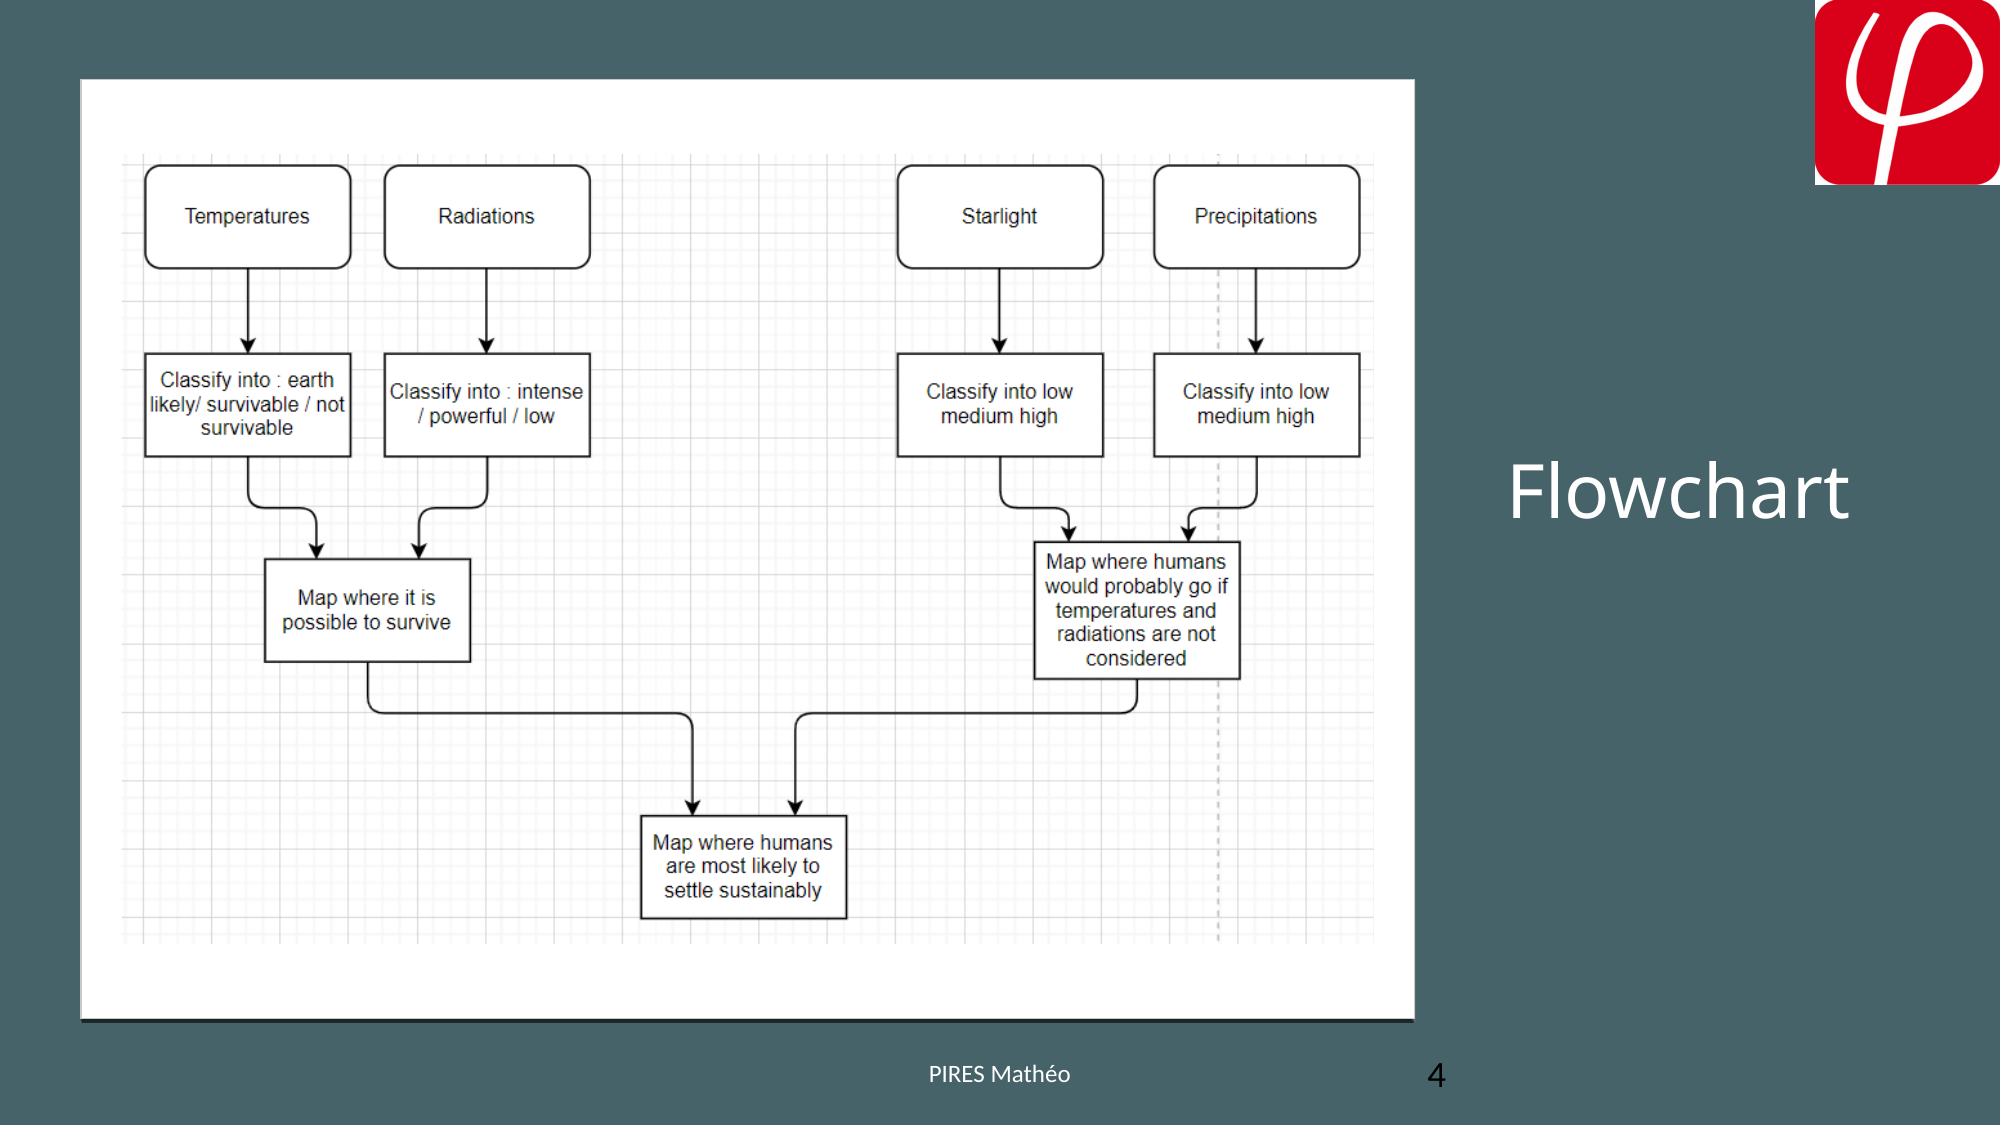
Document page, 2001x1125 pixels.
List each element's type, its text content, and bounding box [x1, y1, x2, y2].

picture [1815, 0, 2000, 185]
title Flowchart [1491, 101, 1921, 889]
picture [121, 154, 1374, 944]
text_box PIRES Mathéo [662, 1042, 1338, 1103]
text_box [0, 0, 2000, 1125]
text_box 4 [1412, 1042, 1863, 1103]
